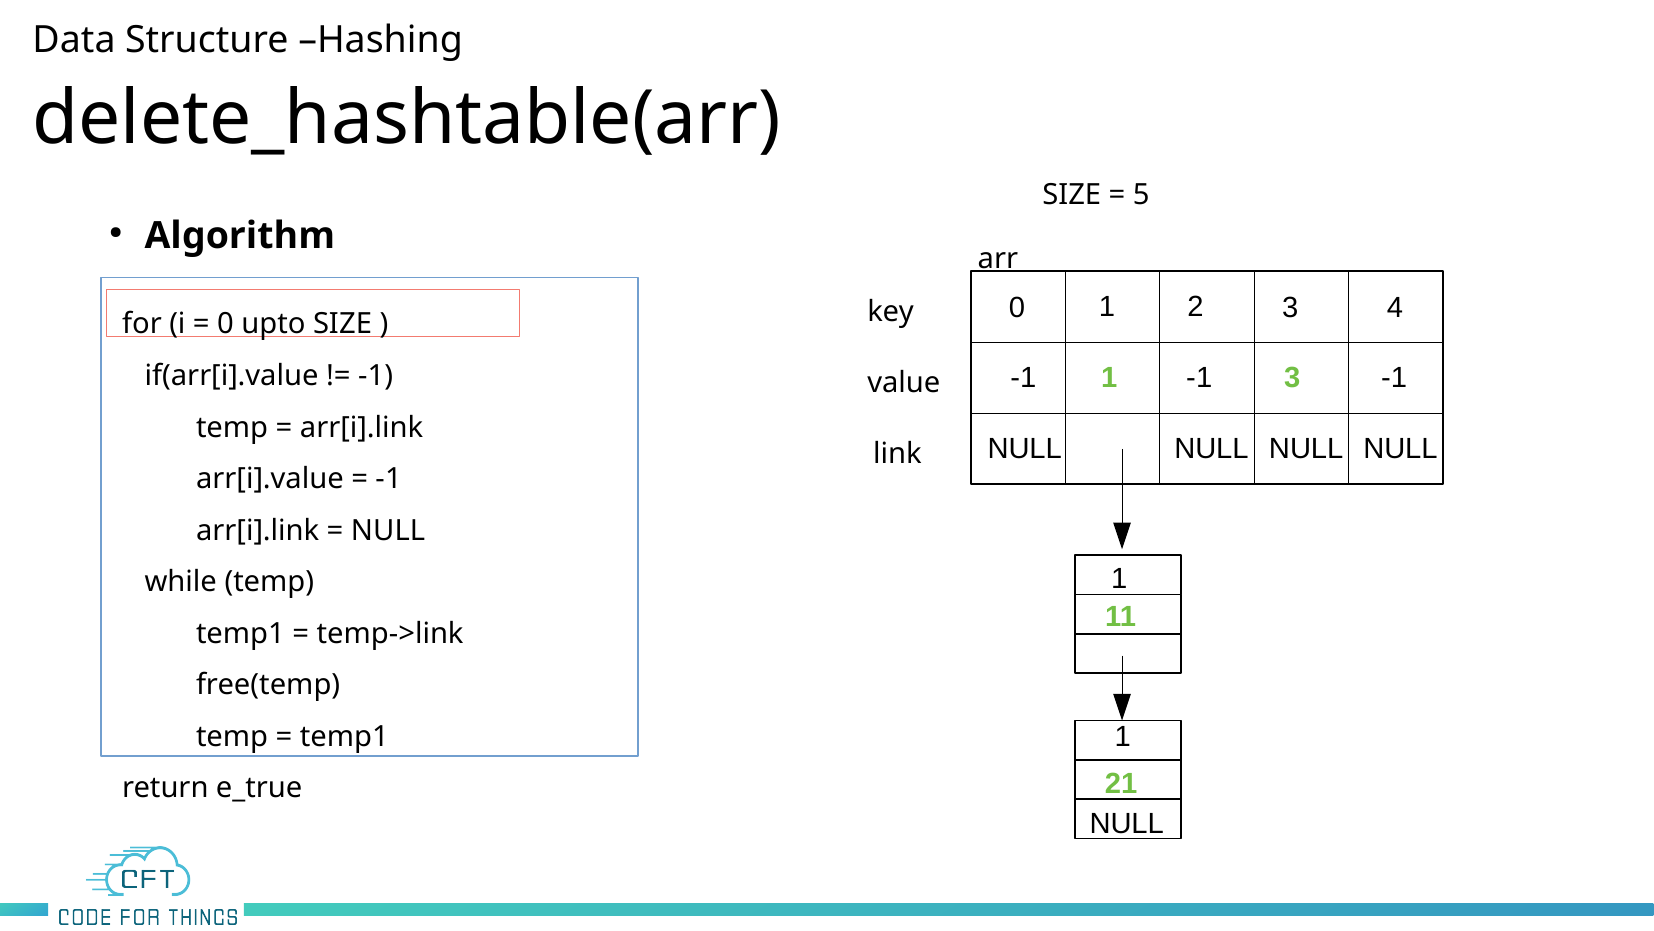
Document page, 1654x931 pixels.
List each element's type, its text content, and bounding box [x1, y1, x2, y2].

text_box [1255, 473, 1348, 484]
text_box Algorithm [94, 200, 886, 269]
text_box 11 [1090, 592, 1199, 640]
text_box 2 [1172, 282, 1219, 331]
text_box [1160, 271, 1254, 342]
text_box [1066, 414, 1159, 484]
text_box [100, 277, 638, 756]
text_box NULL [1074, 799, 1179, 847]
text_box 21 [1090, 759, 1170, 808]
text_box NULL [1159, 424, 1254, 473]
text_box arr [963, 230, 1141, 280]
text_box [1255, 343, 1348, 413]
text_box 1 [1084, 282, 1131, 331]
text_box [1146, 720, 1182, 839]
text_box [1349, 271, 1444, 342]
text_box [1018, 414, 1065, 424]
text_box key [852, 283, 1018, 353]
text_box 3 [1267, 283, 1314, 331]
text_box [1018, 343, 1065, 413]
text_box 1 [1086, 353, 1142, 402]
picture [59, 846, 237, 925]
text_box -1 [995, 353, 1052, 402]
text_box link [858, 424, 1004, 474]
text_box [1066, 343, 1159, 413]
text_box [1160, 343, 1254, 413]
text_box -1 [1366, 353, 1422, 402]
text_box 0 [994, 283, 1041, 332]
text_box [1160, 414, 1254, 424]
text_box NULL [1348, 424, 1453, 473]
text_box 4 [1372, 283, 1419, 331]
text_box [1349, 414, 1444, 424]
text_box SIZE = 5 [1027, 166, 1205, 216]
text_box [1255, 414, 1348, 424]
text_box 3 [1269, 353, 1325, 402]
title Data Structure –Hashing delete_hashtable(arr) [32, 12, 1630, 166]
text_box [1255, 271, 1348, 342]
text_box [1143, 555, 1182, 592]
text_box [1066, 271, 1159, 342]
text_box -1 [1171, 353, 1228, 402]
text_box [970, 473, 1065, 484]
text_box [1160, 473, 1254, 484]
text_box 1 [1096, 554, 1143, 592]
text_box [1074, 720, 1099, 799]
text_box [1074, 555, 1182, 674]
text_box for (i = 0 upto SIZE ) if(arr[i].value != -1) temp = arr[i].link arr[i].value = -1 arr[i].link = NULL while (temp) temp1 = temp->link free(temp) temp = temp1 return e_true [107, 295, 851, 886]
text_box [1349, 473, 1444, 484]
text_box 1 [1099, 712, 1146, 759]
text_box value [852, 353, 1018, 437]
text_box NULL [972, 424, 1077, 473]
text_box NULL [1254, 424, 1348, 473]
text_box [970, 280, 1065, 342]
text_box [1349, 343, 1444, 413]
